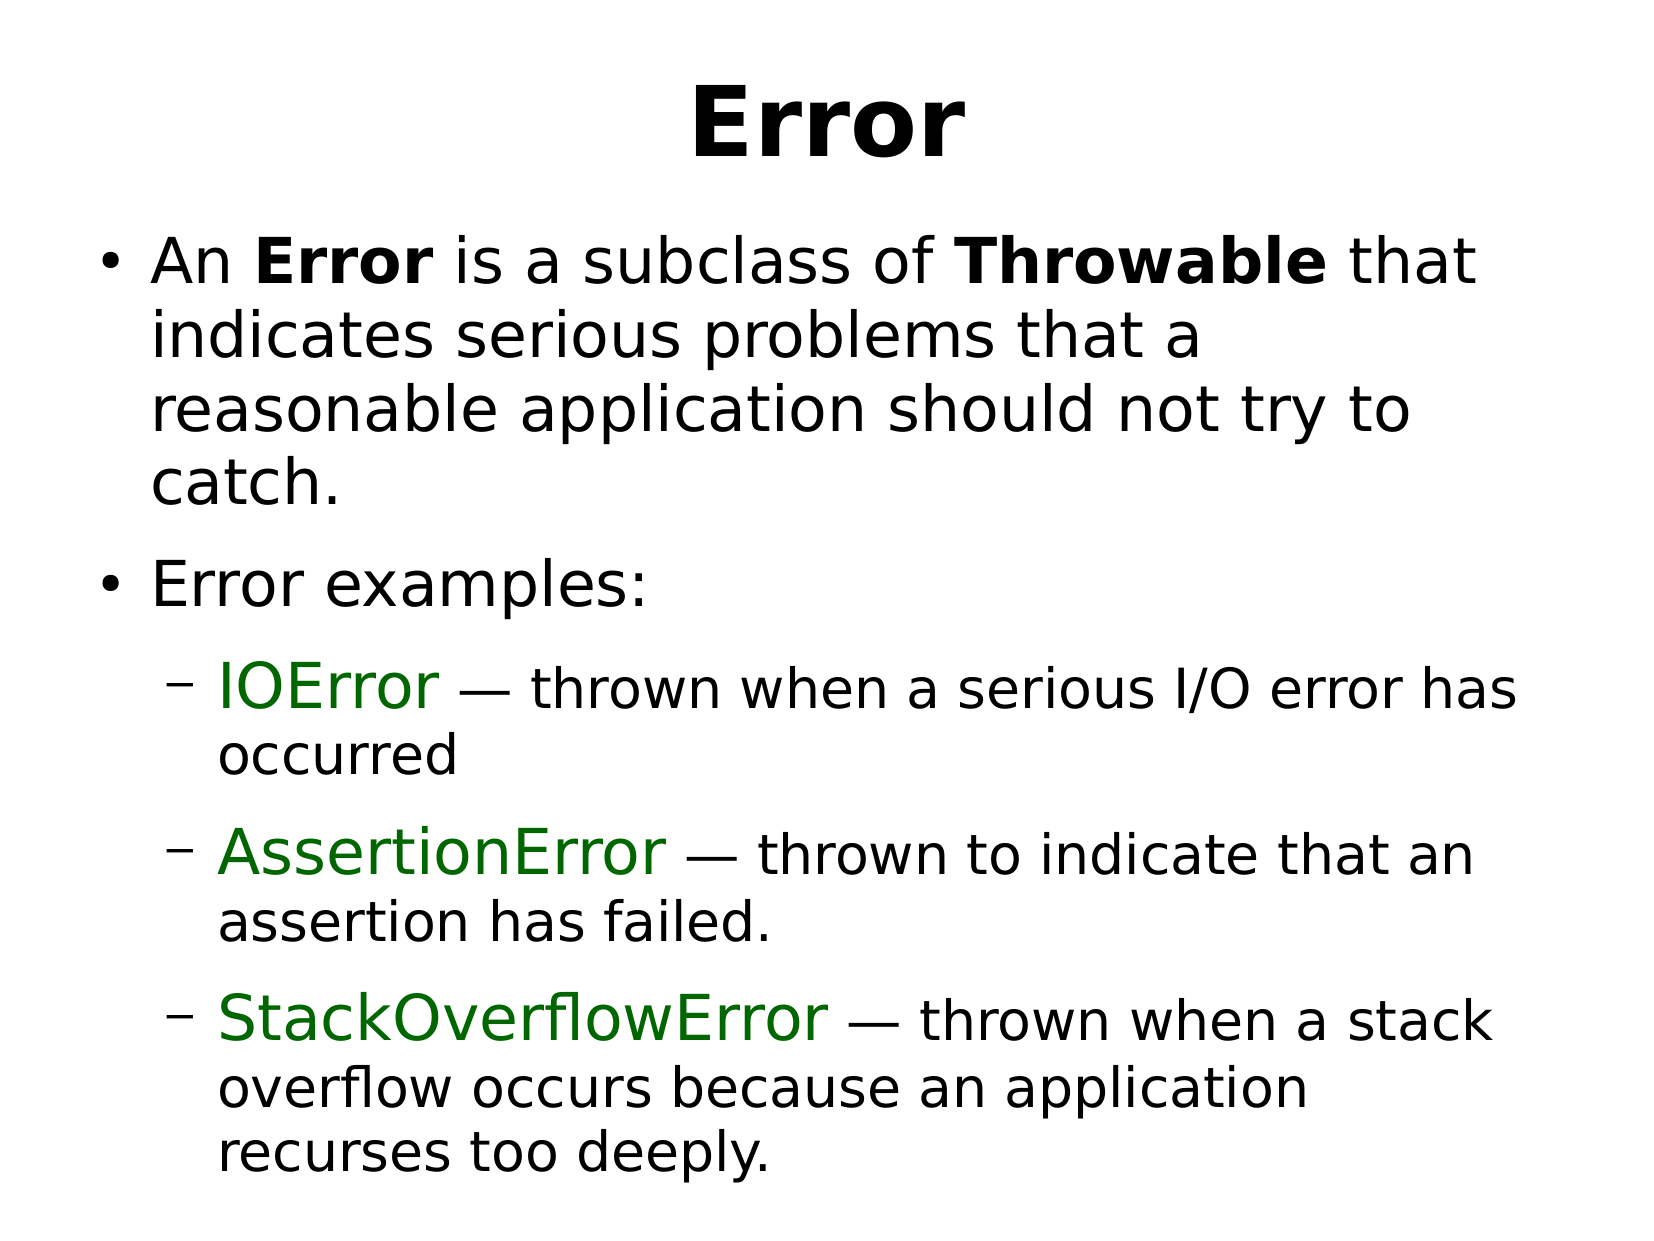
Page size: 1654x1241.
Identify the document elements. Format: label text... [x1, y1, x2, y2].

list An Error is a subclass of Throwable that indicates serious problems that a reasonable application should not try to catch. Error examples: IOError — thrown when a serious I/O error has occurred AssertionError — thrown to indicate that an assertion has failed. StackOverflowError — thrown when a stack overflow occurs because an application recurses too deeply. [82, 225, 1538, 1186]
title Error [82, 49, 1571, 196]
